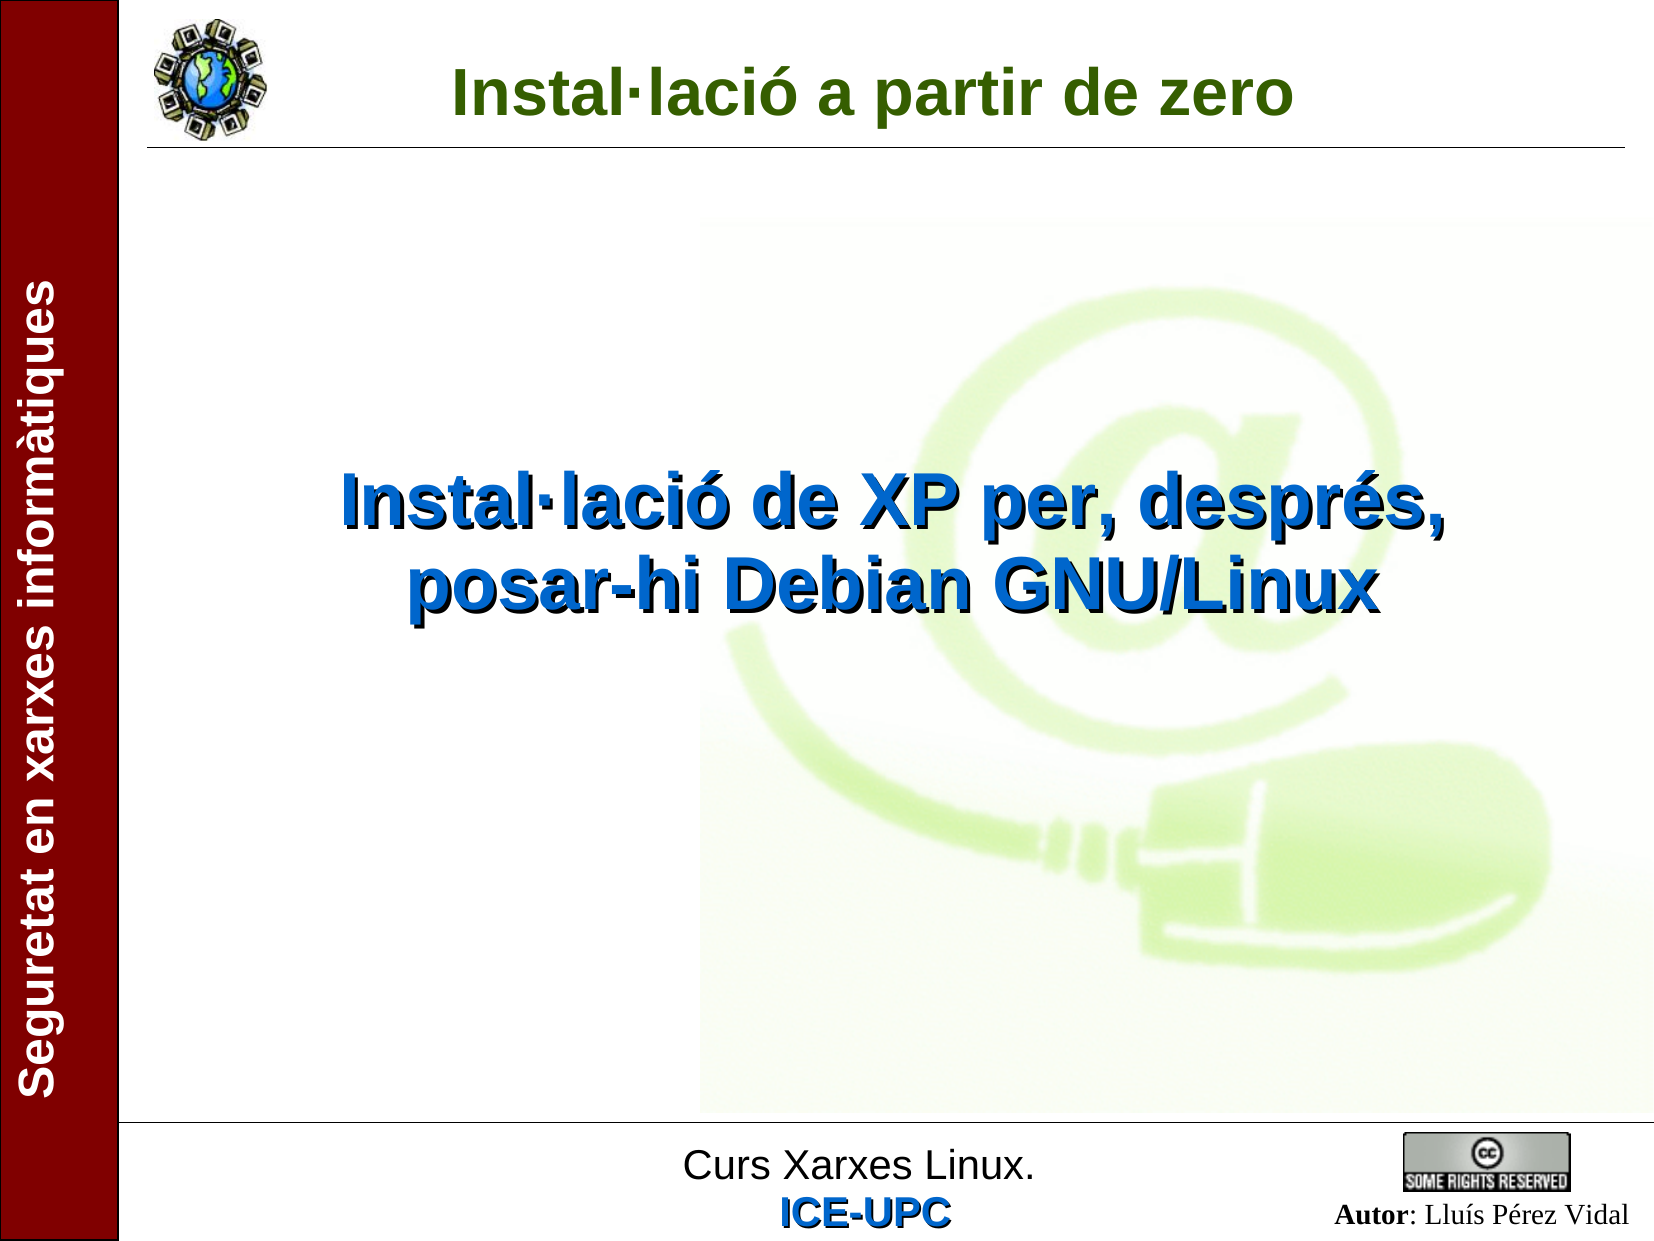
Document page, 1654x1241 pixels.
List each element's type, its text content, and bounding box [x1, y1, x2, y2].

picture [1403, 1132, 1571, 1192]
subtitle Instal·lació de XP per, després, posar-hi Debian GNU/Linux [141, 242, 1630, 1093]
picture [154, 19, 268, 43]
picture [700, 217, 1654, 1113]
title Instal·lació a partir de zero [129, 43, 1619, 142]
